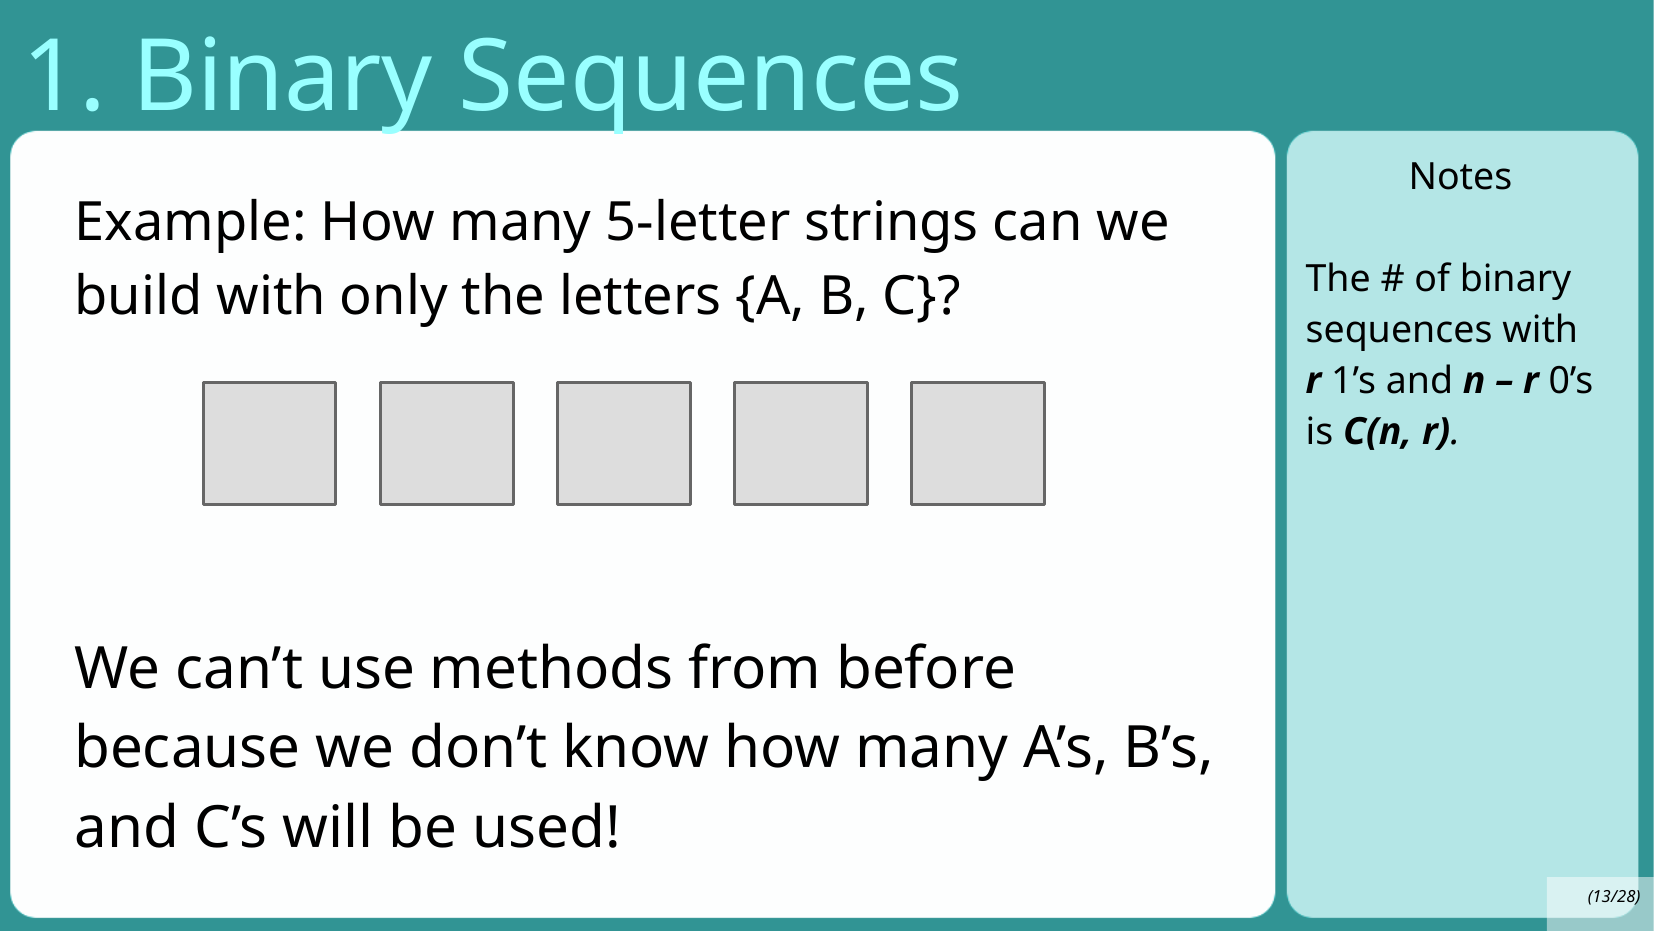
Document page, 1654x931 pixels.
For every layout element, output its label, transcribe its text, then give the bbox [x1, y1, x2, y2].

text_box (<number>/28) [1546, 877, 1654, 931]
text_box [734, 382, 868, 505]
text_box [557, 382, 691, 505]
text_box Example: How many 5-letter strings can we build with only the letters {A, B, C}? We can’t use methods from before because we don’t know how many A’s, B’s, and C’s will be used! [74, 182, 1244, 743]
title 1. Binary Sequences [22, 13, 1511, 130]
text_box [380, 382, 514, 505]
picture [0, 0, 1654, 931]
text_box Notes The # of binary sequences with r 1’s and n – r 0’s is C(n, r). [1290, 141, 1631, 661]
text_box [911, 382, 1045, 505]
text_box [203, 382, 336, 505]
